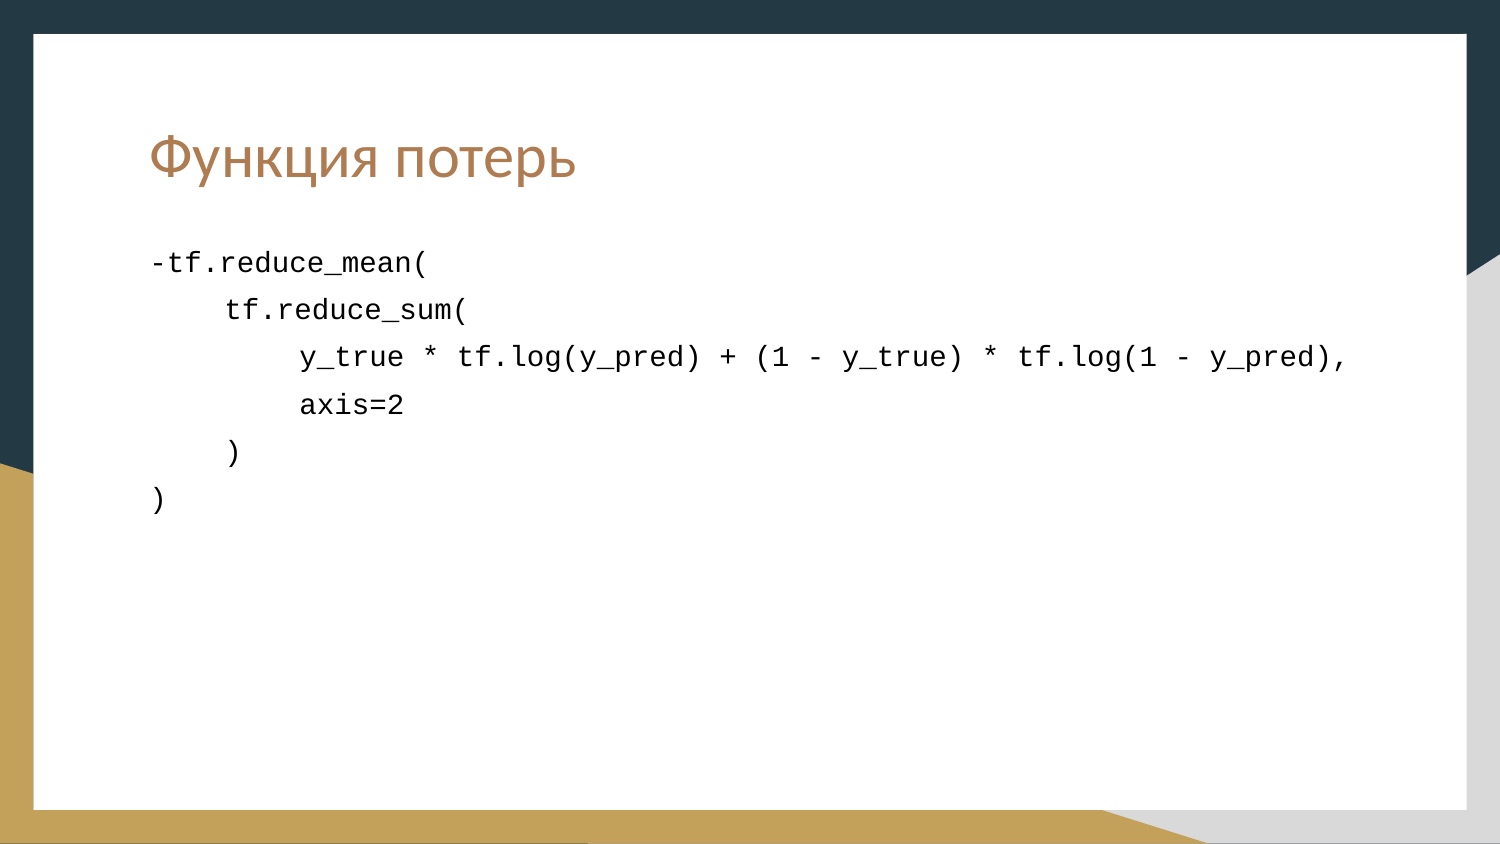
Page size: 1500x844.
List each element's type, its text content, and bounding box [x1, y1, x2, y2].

title Функция потерь [134, 99, 1366, 216]
list -tf.reduce_mean( tf.reduce_sum( y_true * tf.log(y_pred) + (1 - y_true) * tf.log(1 - y_pred), axis=2 ) ) [134, 216, 1366, 740]
